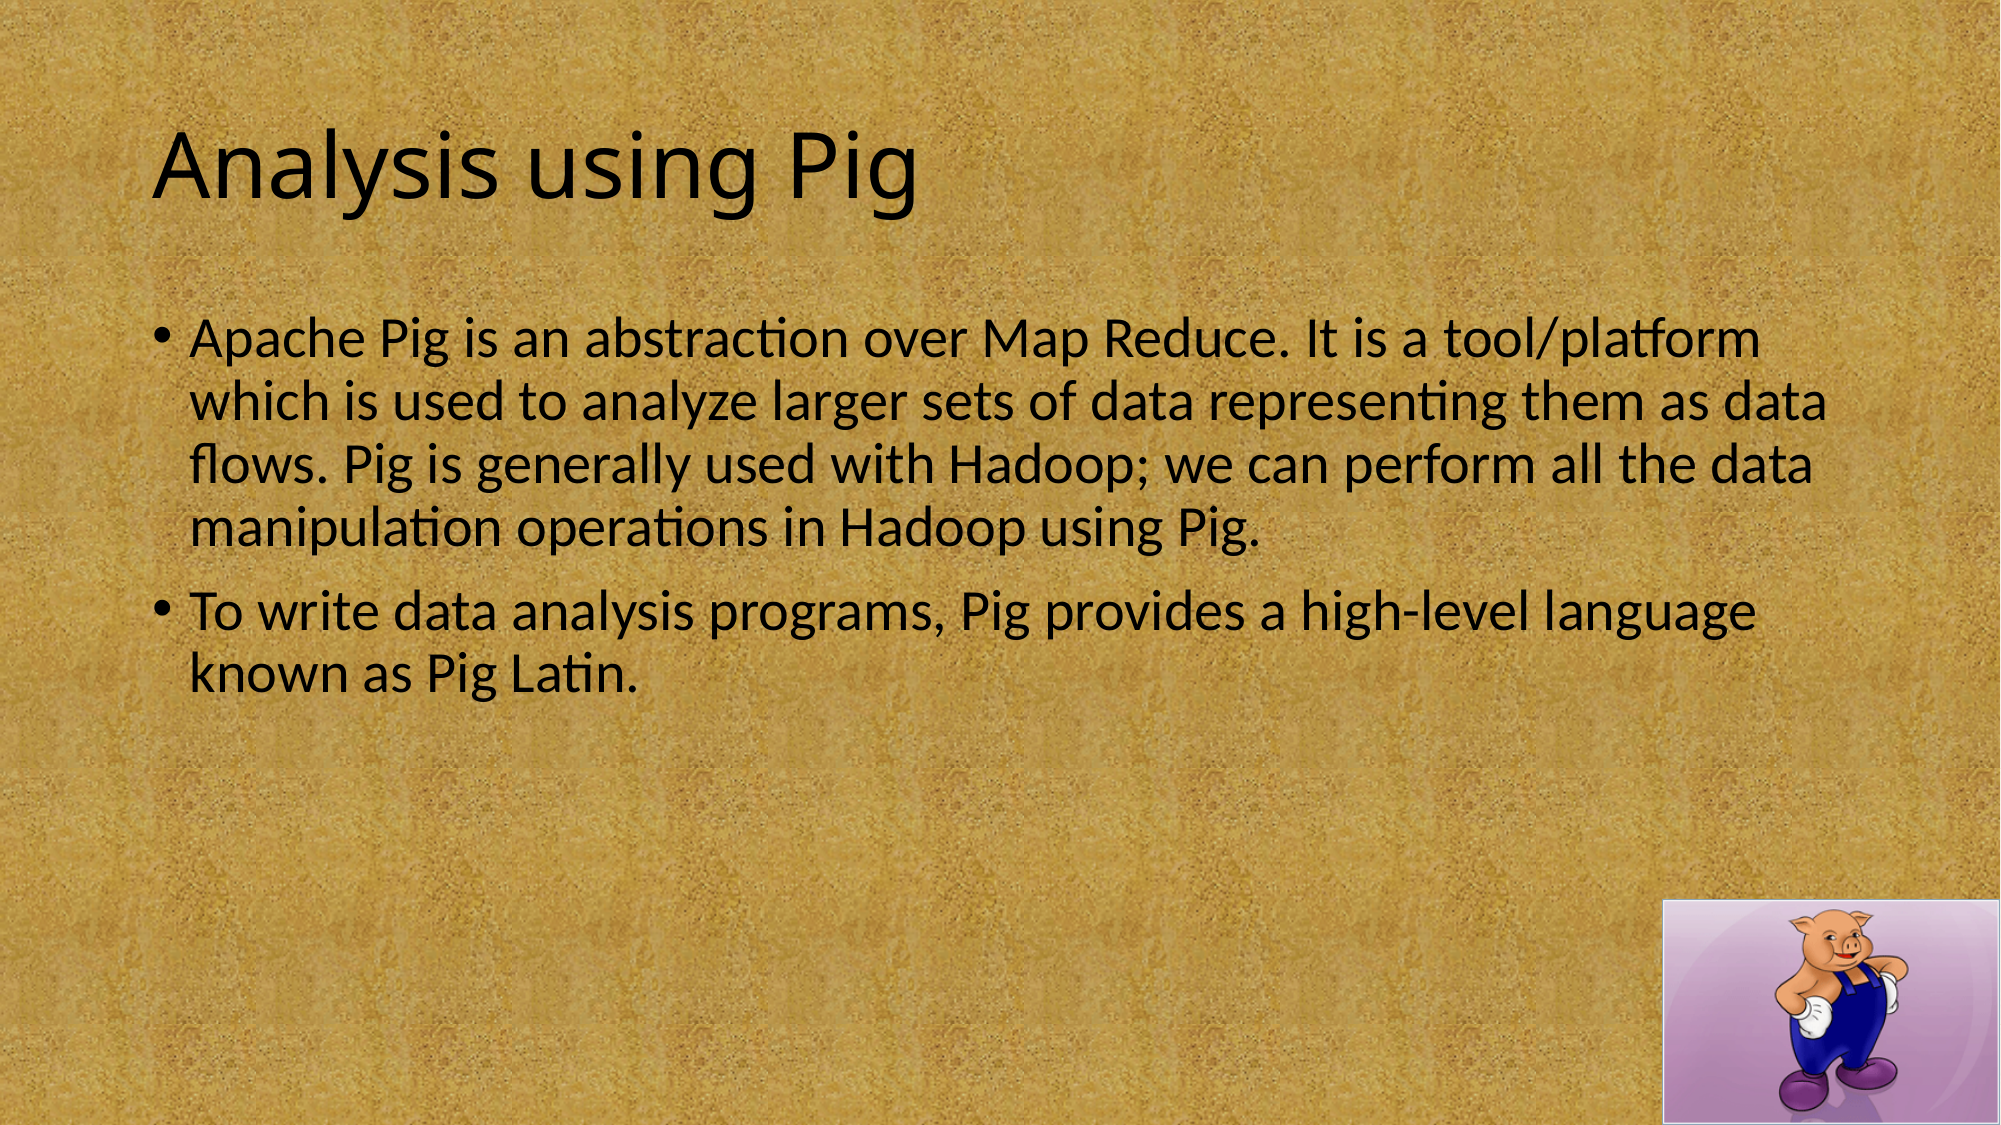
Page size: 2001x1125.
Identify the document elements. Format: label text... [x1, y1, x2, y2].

picture [0, 0, 2001, 1125]
list Apache Pig is an abstraction over Map Reduce. It is a tool/platform which is used to analyze larger sets of data representing them as data flows. Pig is generally used with Hadoop; we can perform all the data manipulation operations in Hadoop using Pig. To write data analysis programs, Pig provides a high-level language known as Pig Latin. [137, 299, 1863, 1014]
title Analysis using Pig [137, 59, 1863, 278]
